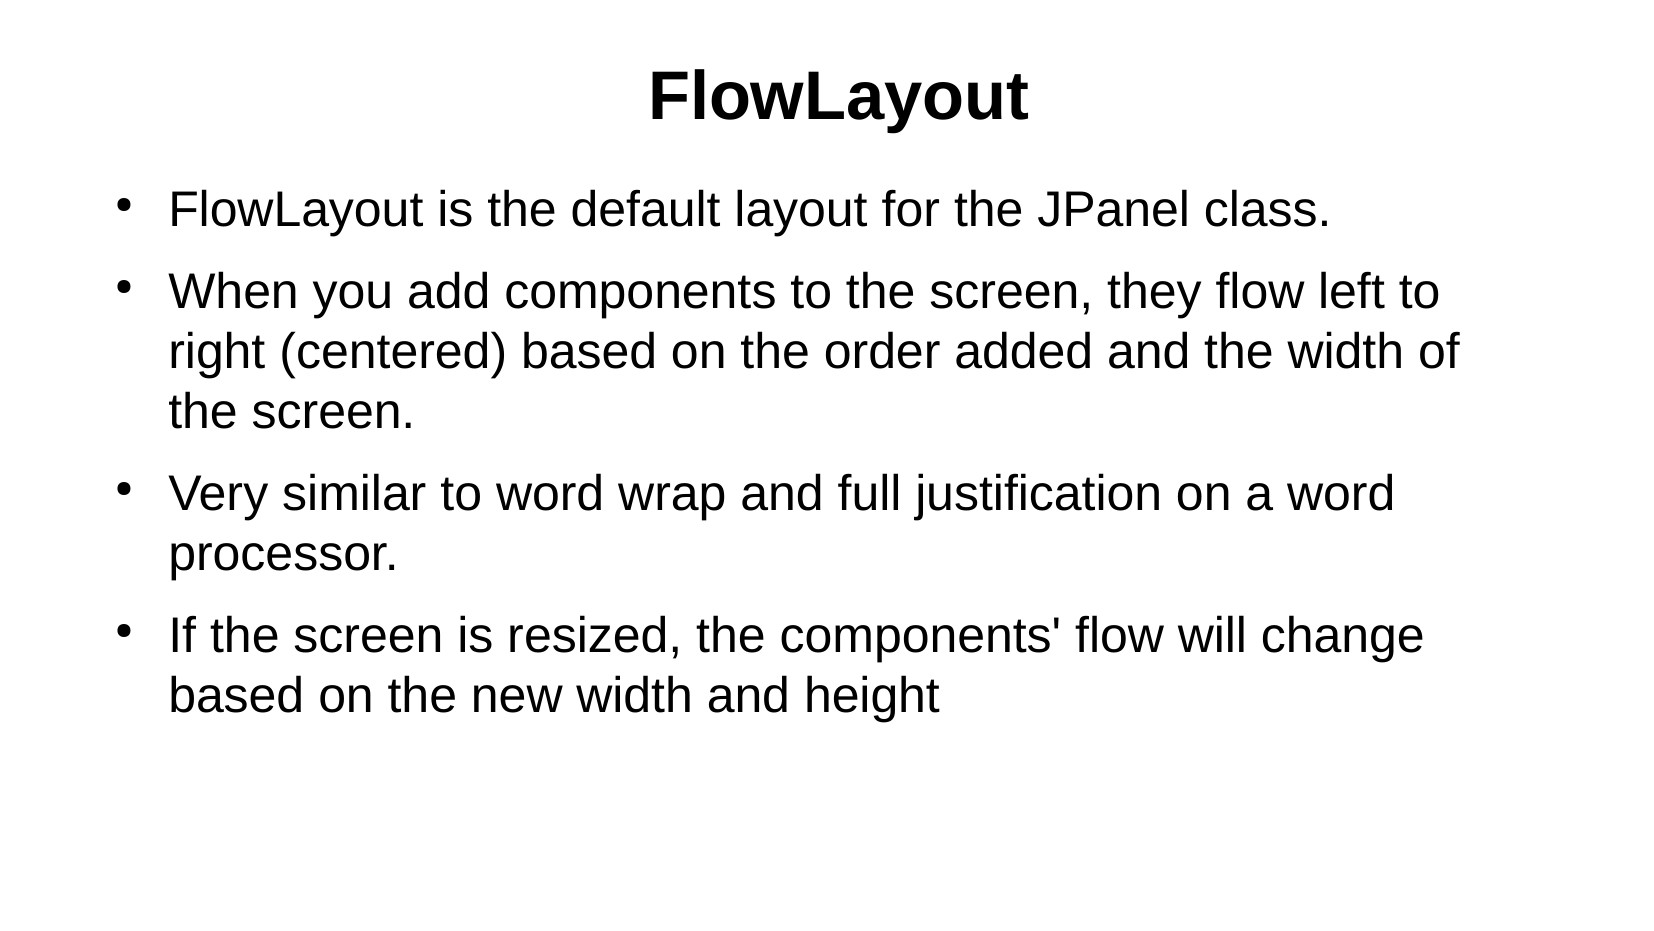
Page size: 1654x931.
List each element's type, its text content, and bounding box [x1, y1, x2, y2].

list FlowLayout is the default layout for the JPanel class. When you add components to the screen, they flow left to right (centered) based on the order added and the width of the screen. Very similar to word wrap and full justification on a word processor. If the screen is resized, the components' flow will change based on the new width and height [82, 168, 1538, 889]
title FlowLayout [82, 37, 1571, 147]
